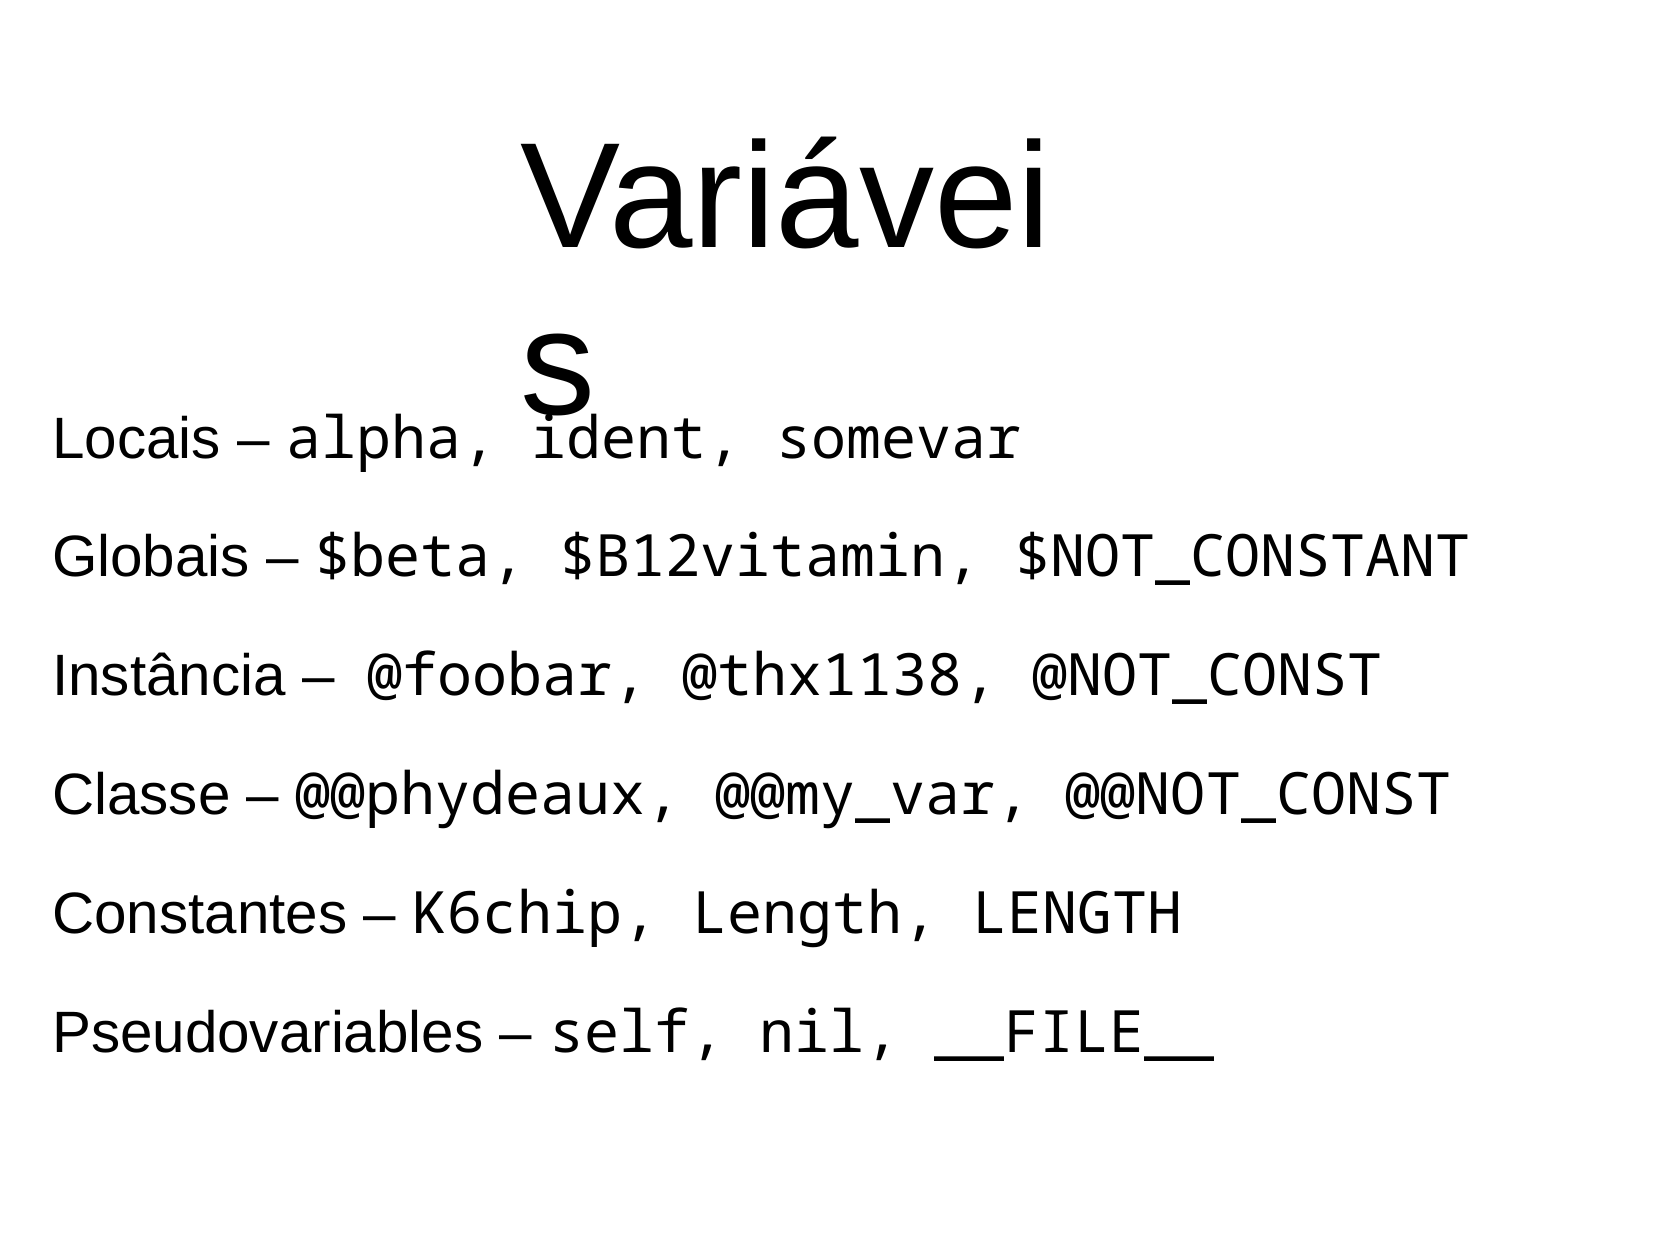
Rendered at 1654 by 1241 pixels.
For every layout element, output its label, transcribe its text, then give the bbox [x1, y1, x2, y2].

text_box Variáveis [505, 104, 1141, 287]
text_box Locais – alpha, ident, somevar Globais – $beta, $B12vitamin, $NOT_CONSTANT Instância – @foobar, @thx1138, @NOT_CONST Classe – @@phydeaux, @@my_var, @@NOT_CONST Constantes – K6chip, Length, LENGTH Pseudovariables – self, nil, __FILE__ [37, 348, 1613, 961]
